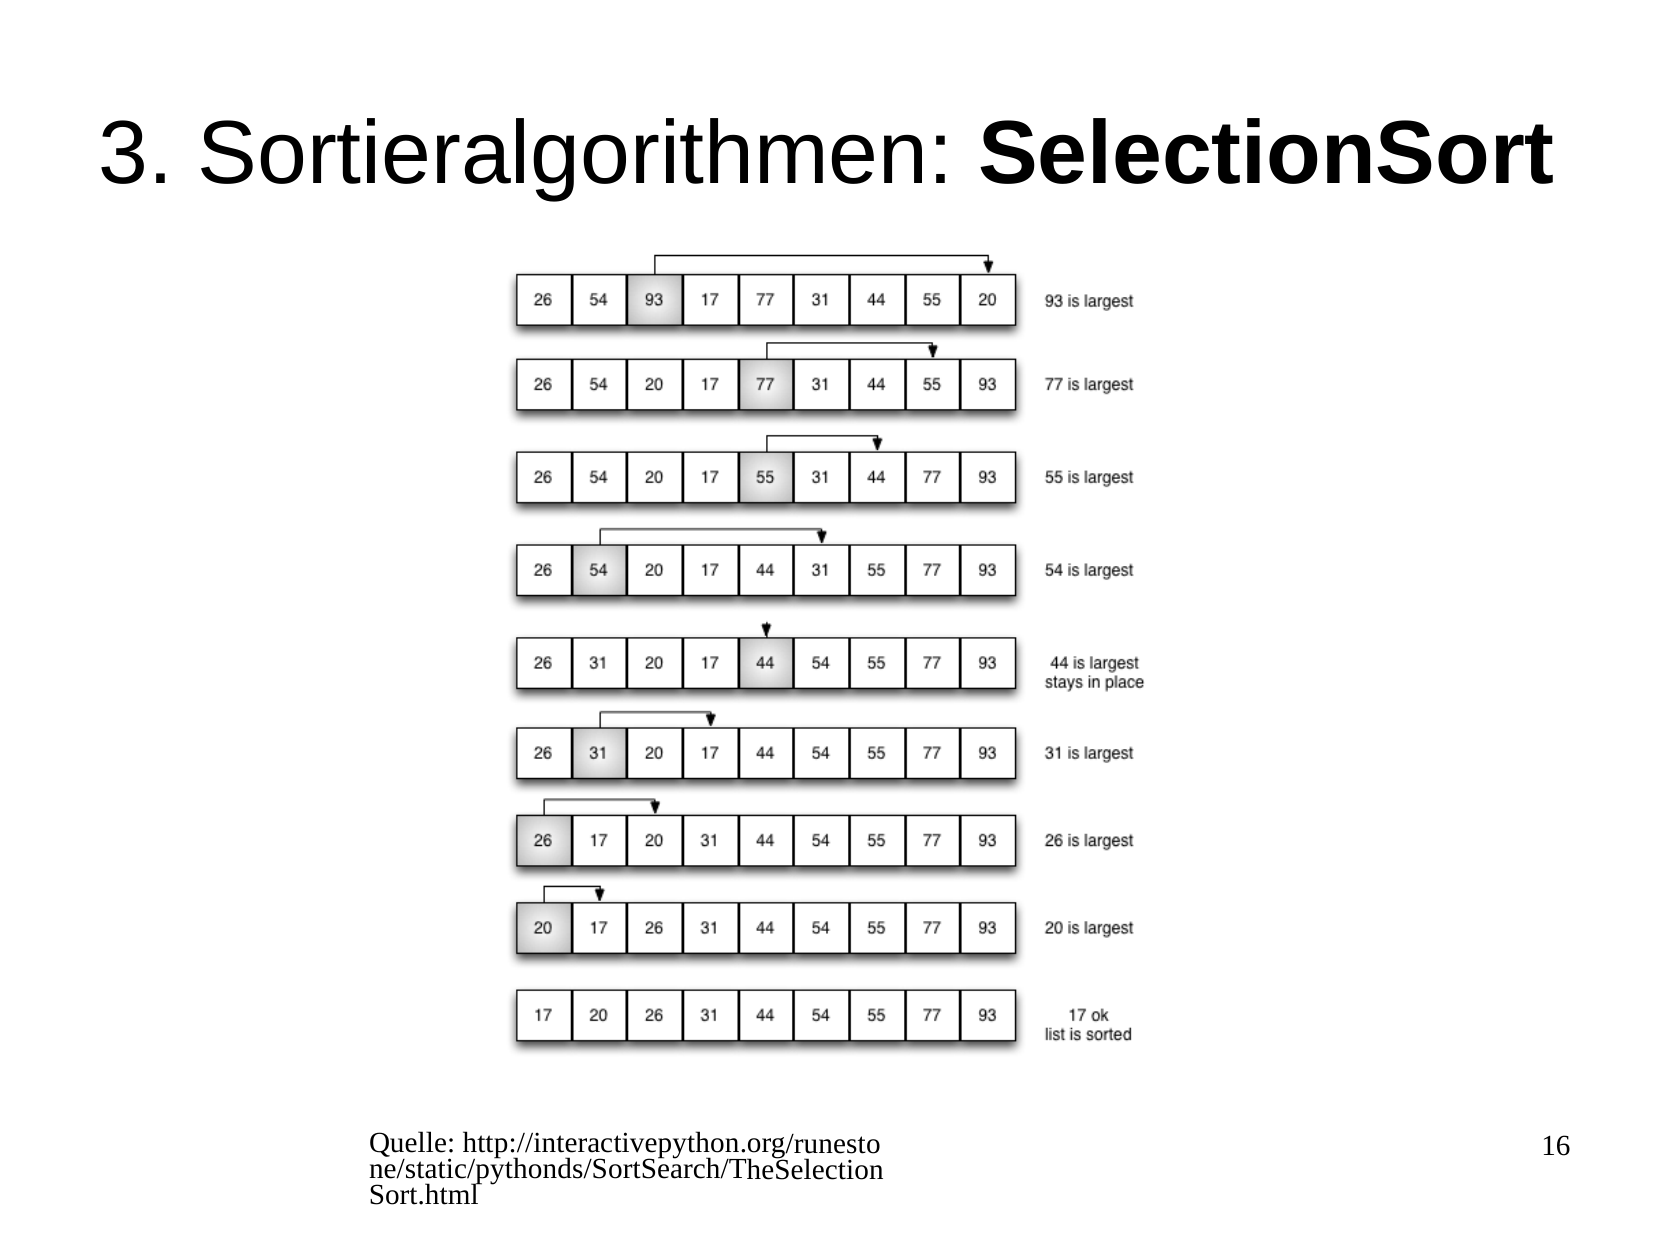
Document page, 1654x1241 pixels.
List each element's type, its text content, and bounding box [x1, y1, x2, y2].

title 3. Sortieralgorithmen: SelectionSort [82, 49, 1571, 257]
picture [489, 240, 1164, 1073]
